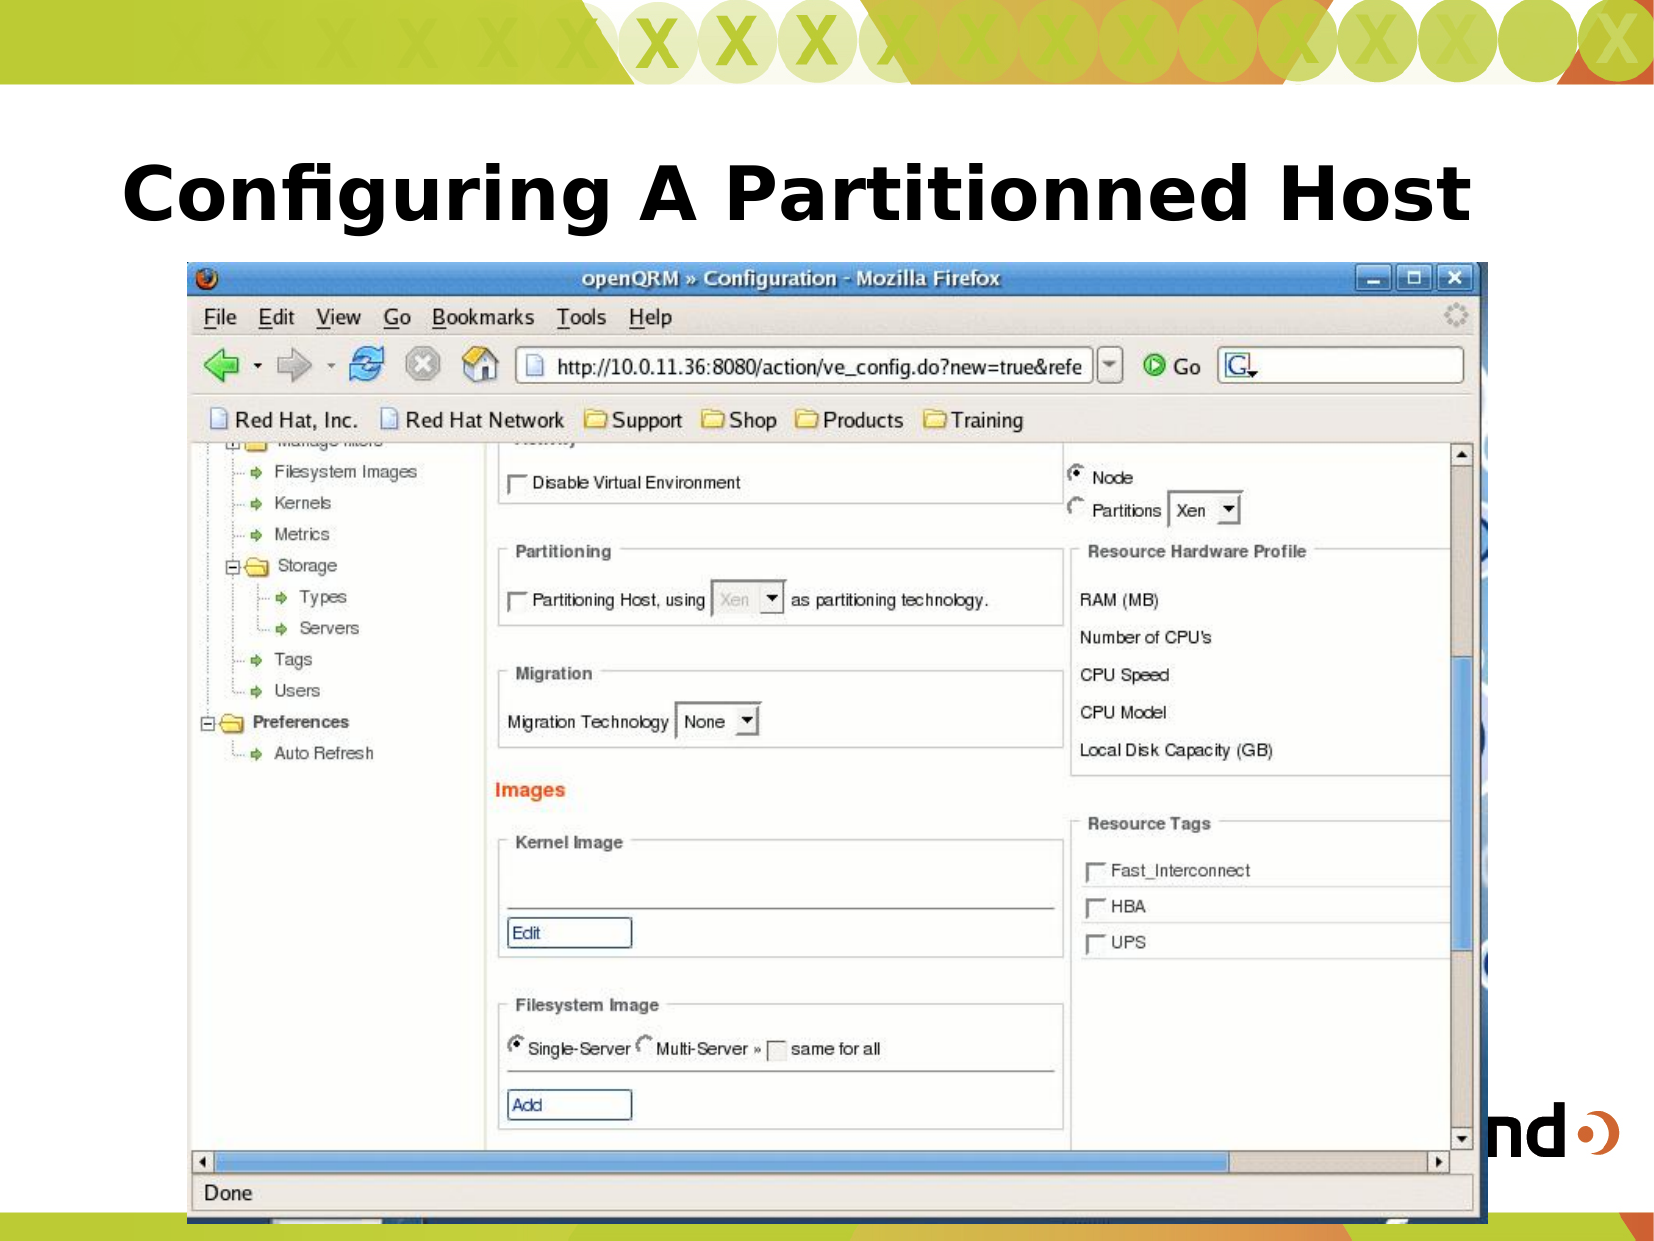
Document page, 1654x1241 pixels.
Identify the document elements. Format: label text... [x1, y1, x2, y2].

picture [0, 0, 1654, 1241]
title Configuring A Partitionned Host [121, 91, 1534, 299]
text_box [120, 372, 1654, 1241]
